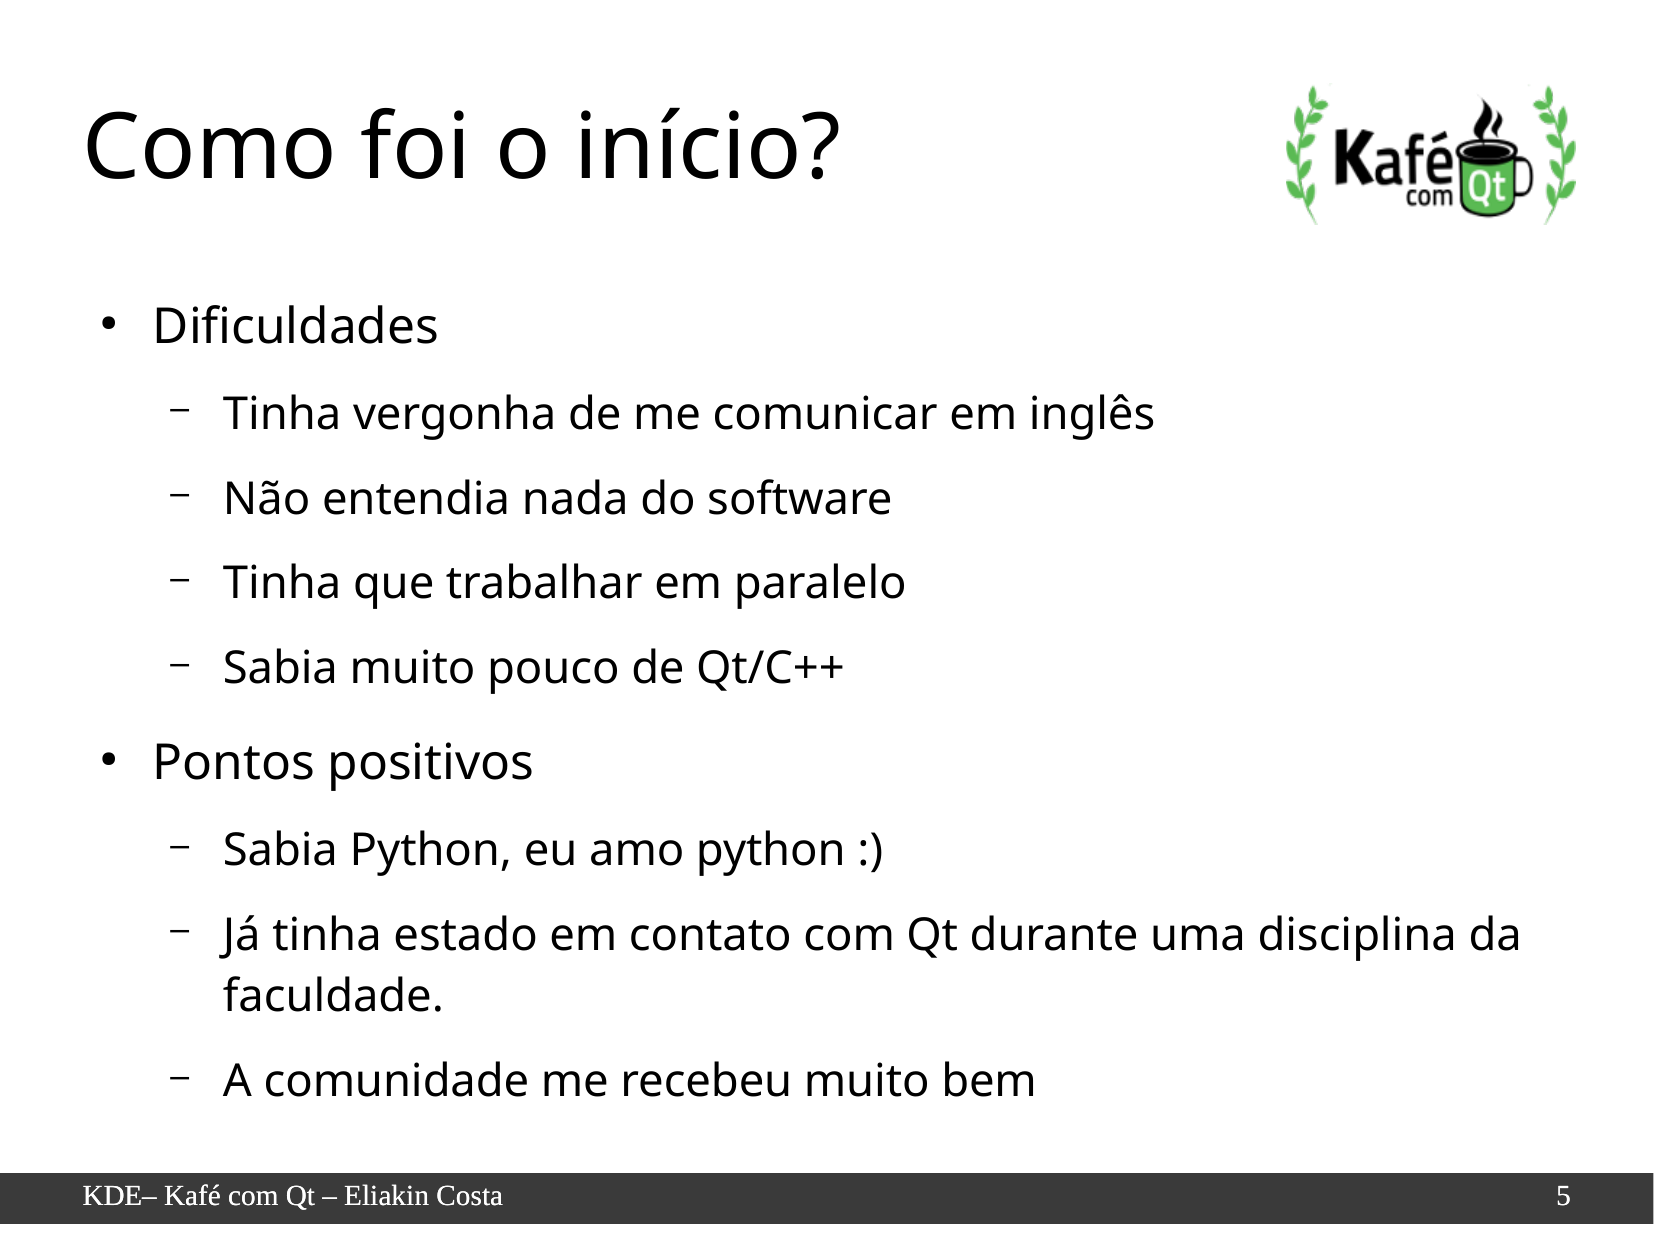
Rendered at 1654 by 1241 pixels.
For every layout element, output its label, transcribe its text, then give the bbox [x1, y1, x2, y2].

list Dificuldades Tinha vergonha de me comunicar em inglês Não entendia nada do software Tinha que trabalhar em paralelo Sabia muito pouco de Qt/C++ Pontos positivos Sabia Python, eu amo python :) Já tinha estado em contato com Qt durante uma disciplina da faculdade. A comunidade me recebeu muito bem [82, 290, 1571, 1111]
picture [1286, 83, 1576, 225]
title Como foi o início? [82, 30, 1276, 257]
